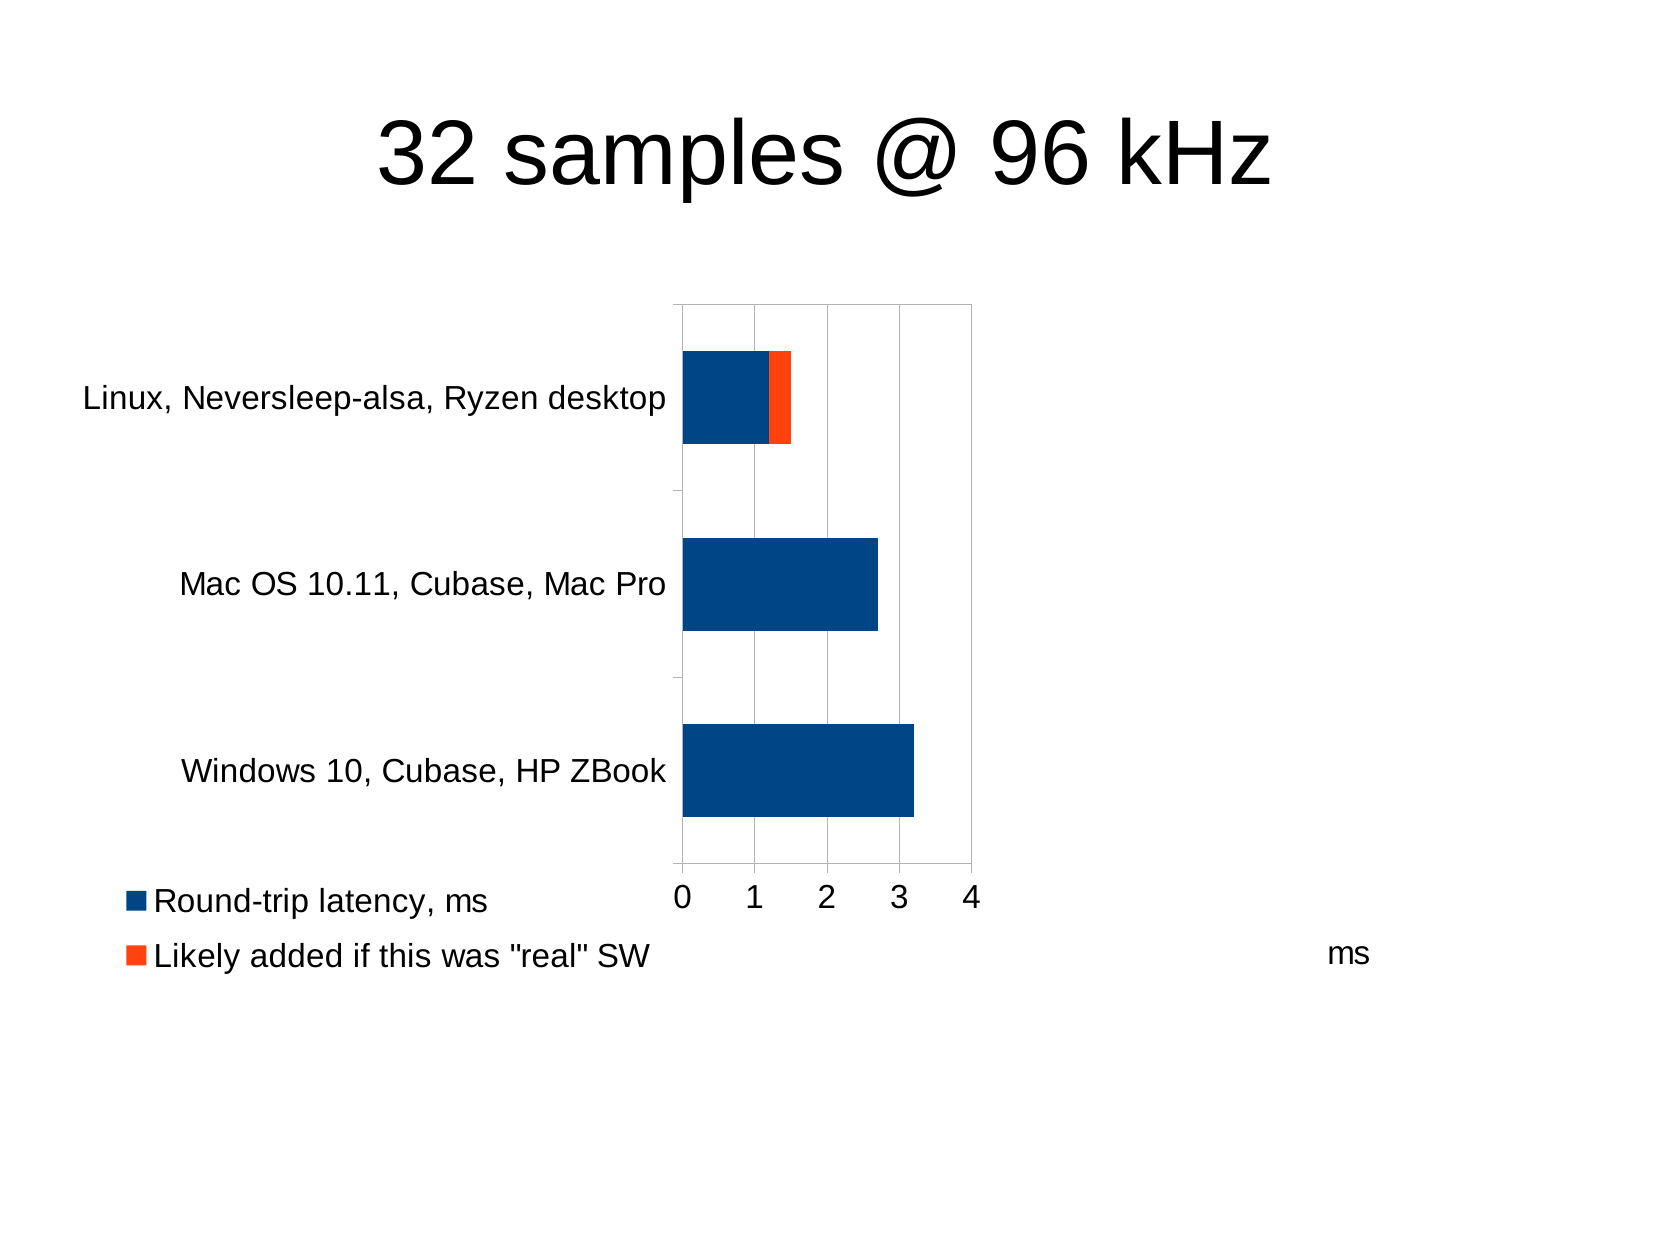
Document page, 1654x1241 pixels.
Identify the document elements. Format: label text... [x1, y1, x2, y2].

chart [82, 290, 1571, 1010]
title 32 samples @ 96 kHz [82, 49, 1571, 257]
